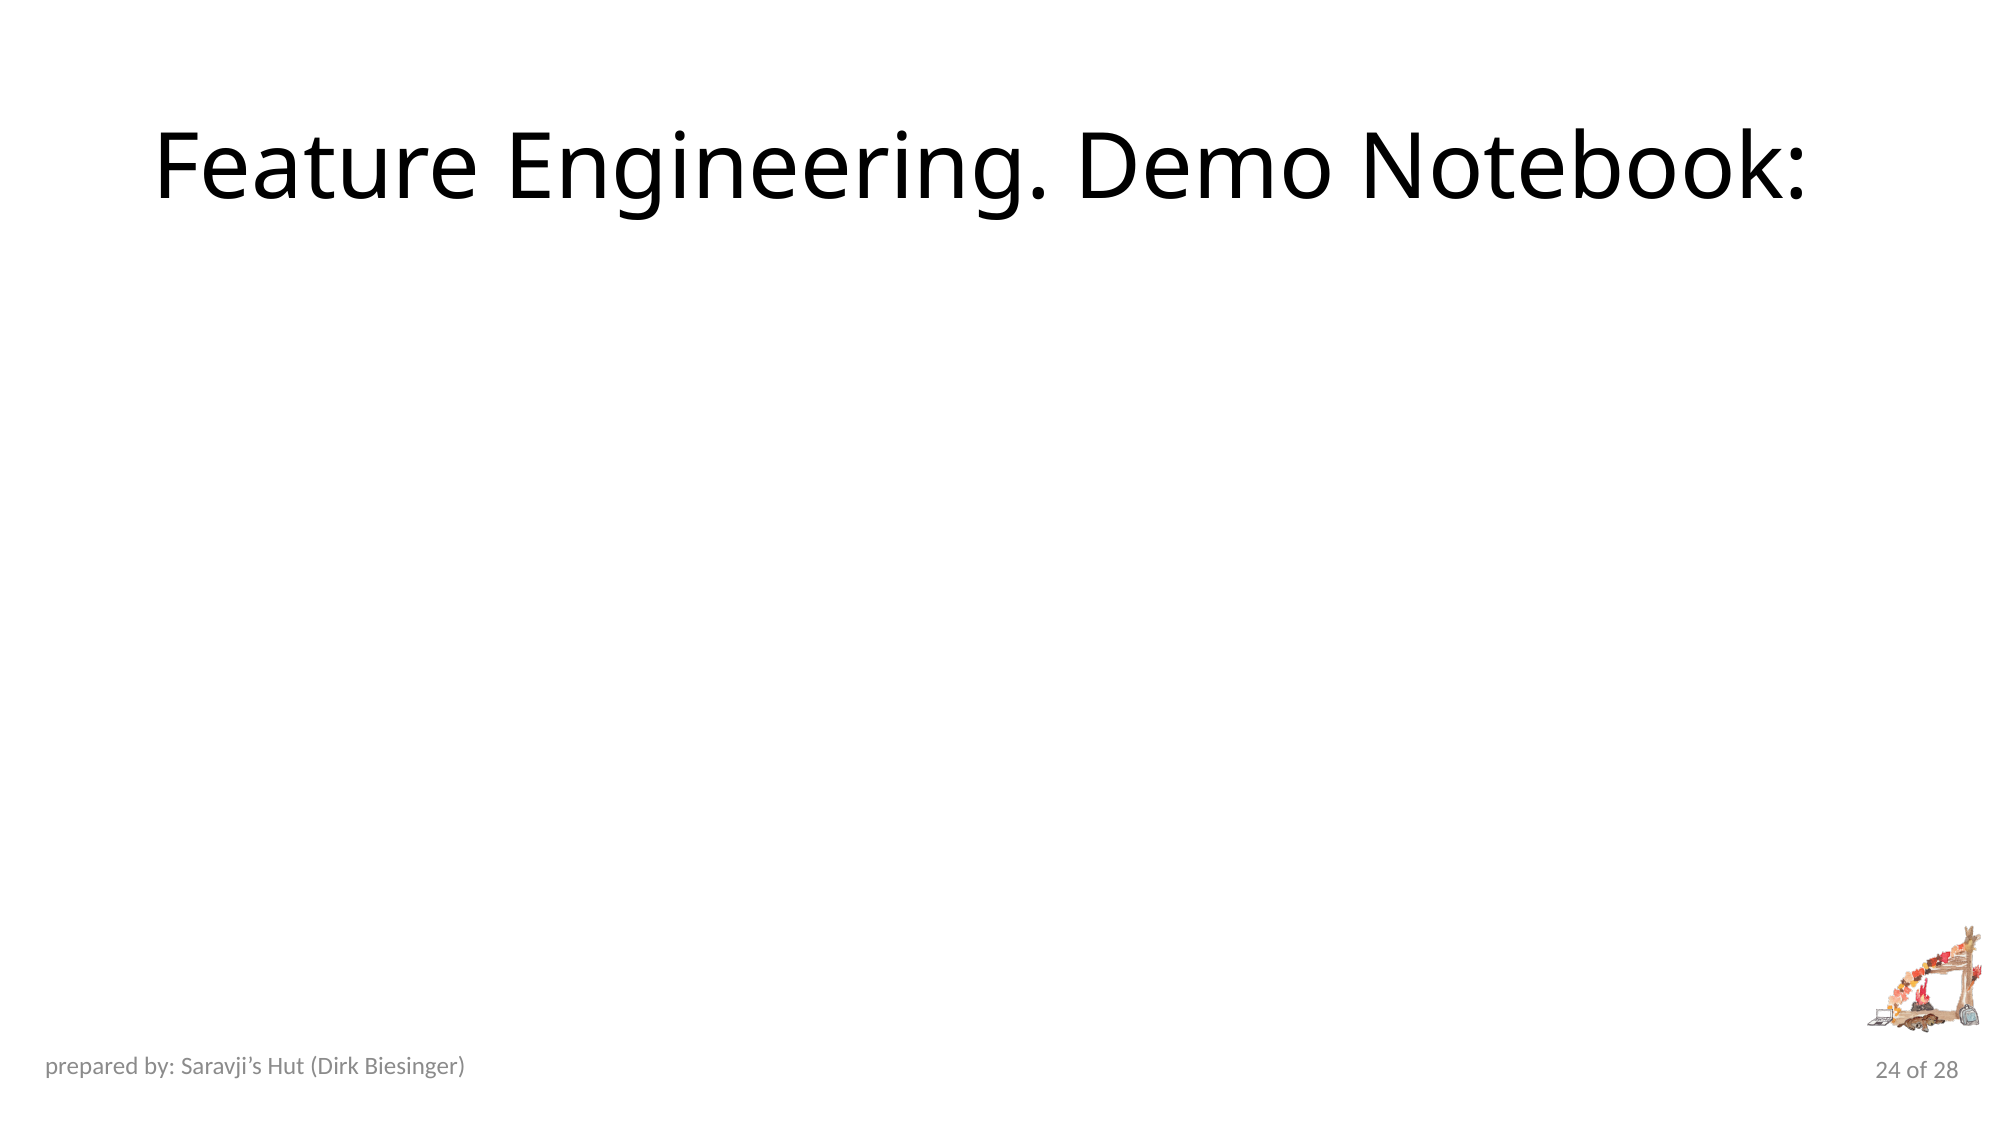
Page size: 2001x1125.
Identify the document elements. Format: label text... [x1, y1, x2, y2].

title Feature Engineering. Demo Notebook: [137, 59, 1863, 278]
picture [1853, 908, 1996, 1050]
